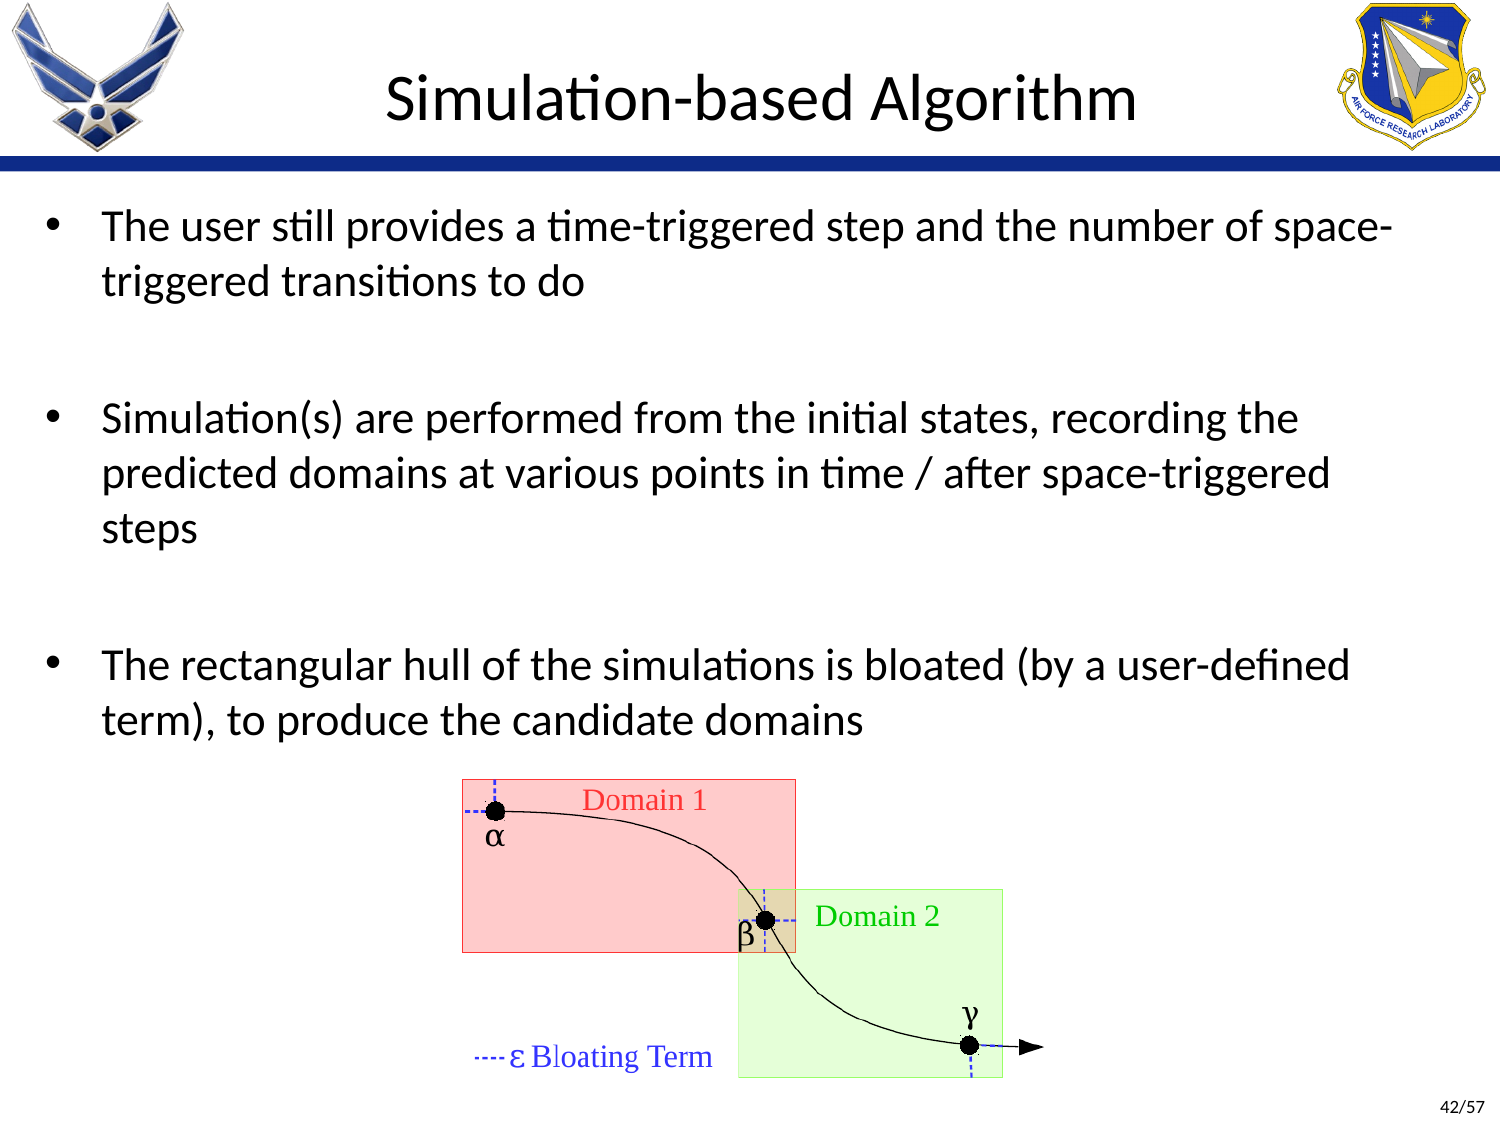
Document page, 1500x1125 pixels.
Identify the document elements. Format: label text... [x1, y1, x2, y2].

title Simulation-based Algorithm [87, 0, 1438, 188]
picture [2, 0, 87, 156]
list The user still provides a time-triggered step and the number of space-triggered transitions to do Simulation(s) are performed from the initial states, recording the predicted domains at various points in time / after space-triggered steps The rectangular hull of the simulations is bloated (by a user-defined term), to produce the candidate domains [30, 188, 1426, 751]
picture [1438, 3, 1486, 151]
picture [453, 769, 1051, 1096]
